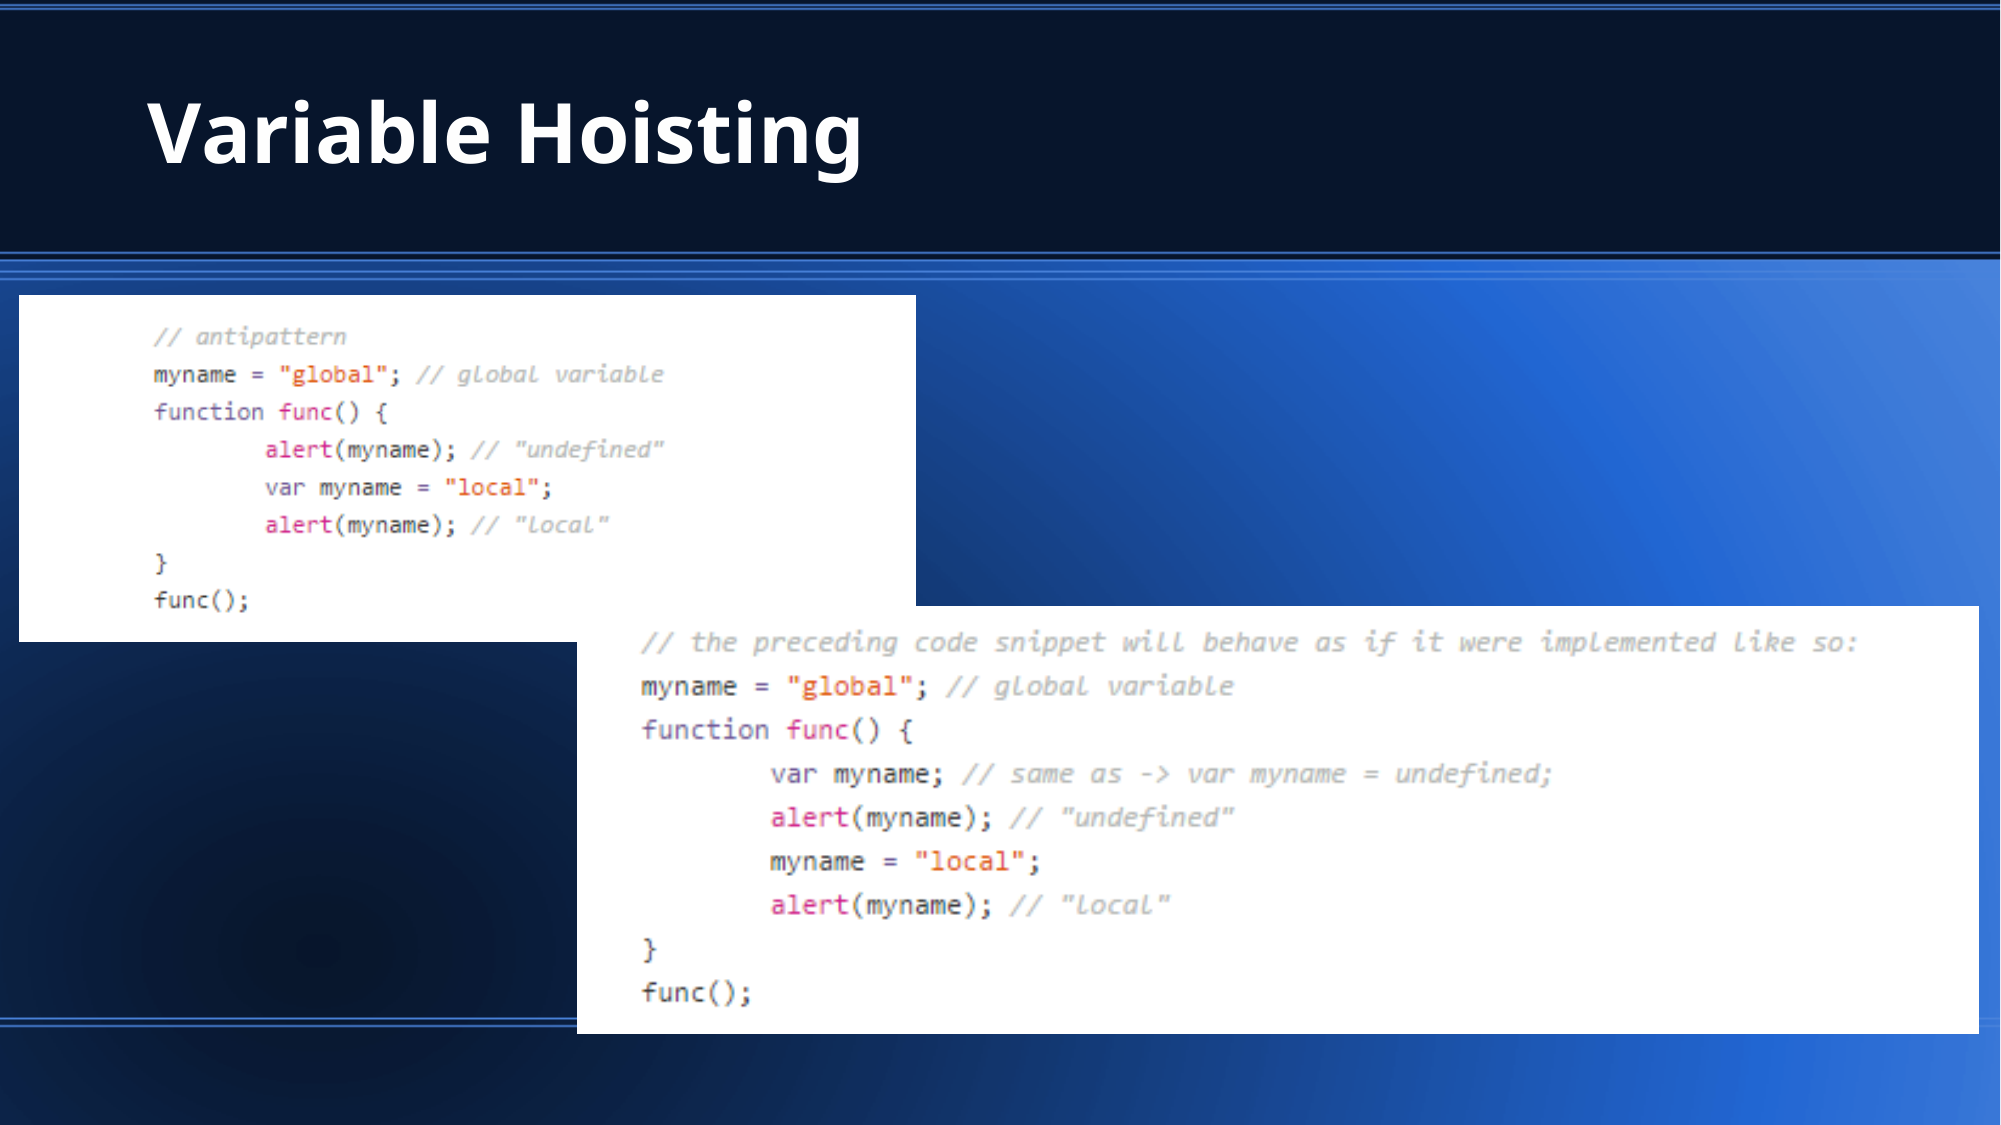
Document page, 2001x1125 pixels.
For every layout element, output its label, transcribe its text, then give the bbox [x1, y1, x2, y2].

picture [0, 0, 2001, 1125]
title Variable Hoisting [132, 73, 1868, 233]
